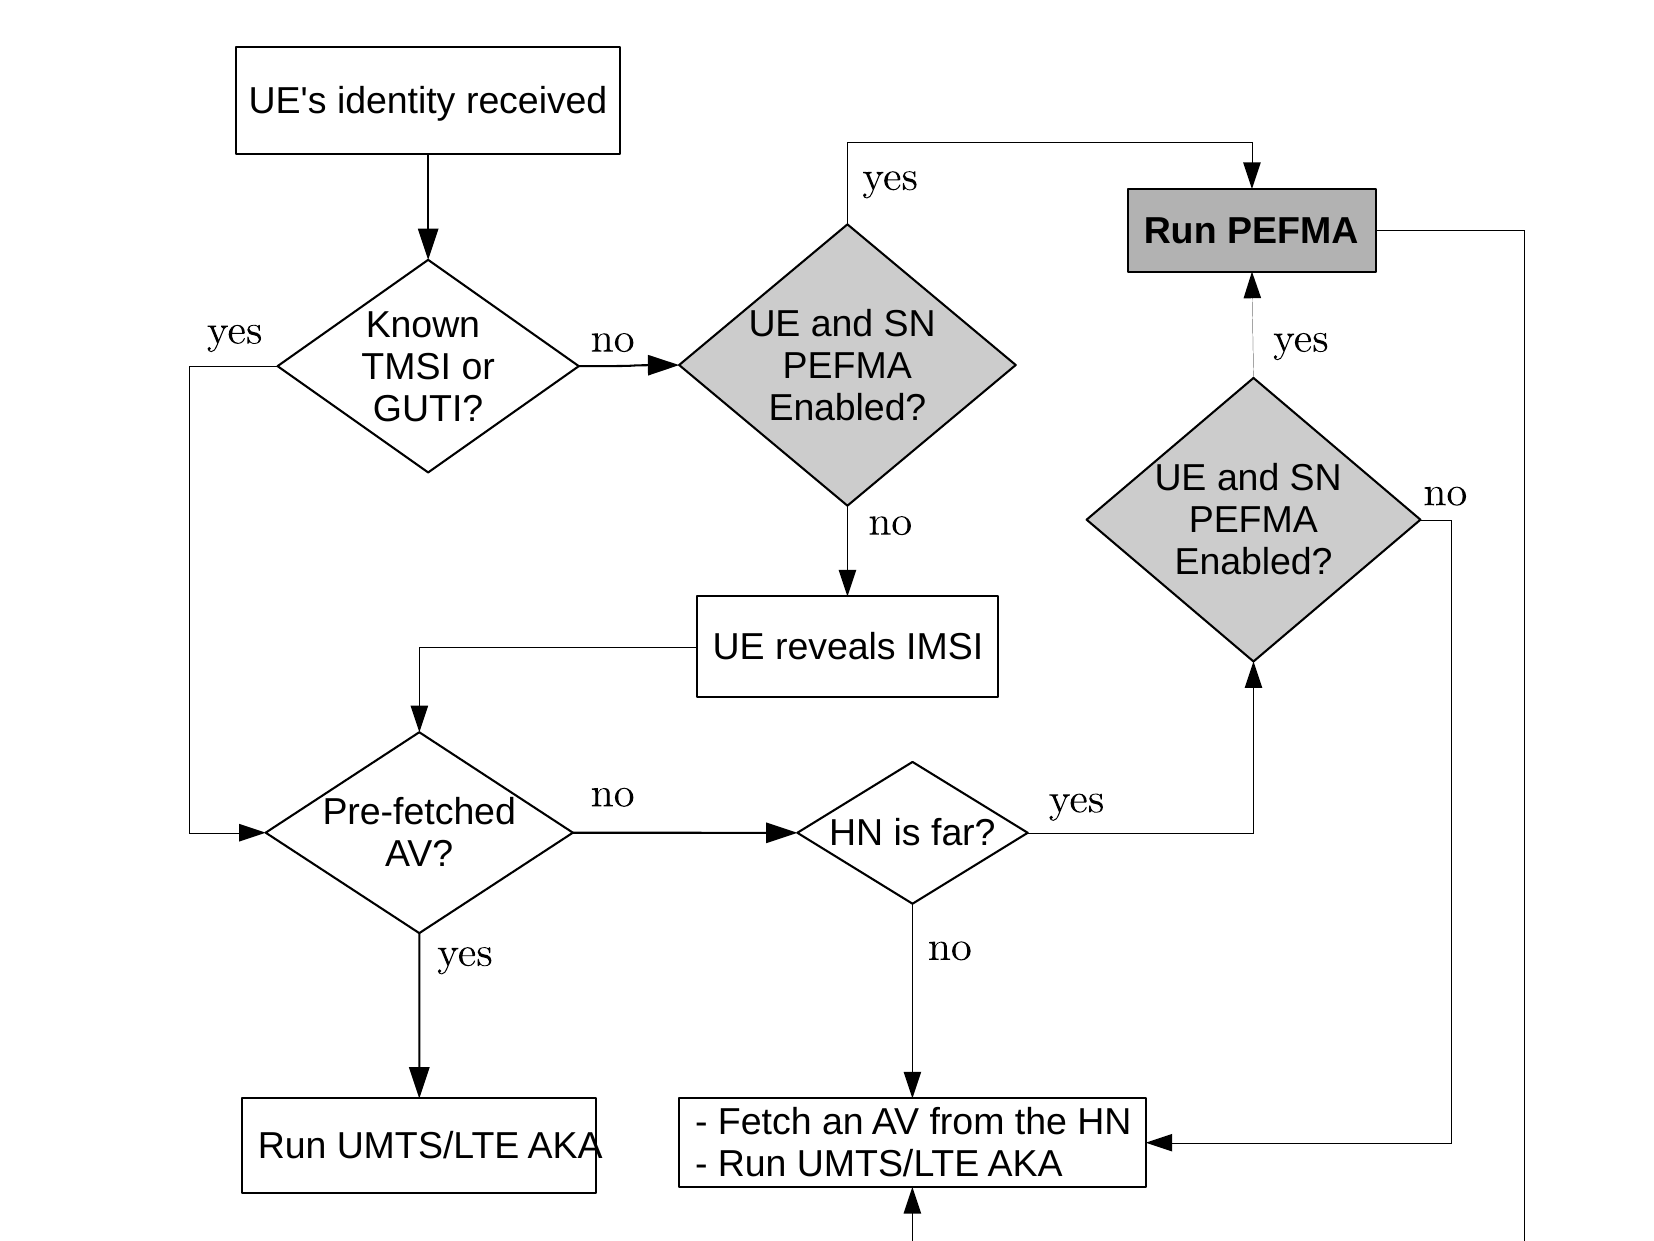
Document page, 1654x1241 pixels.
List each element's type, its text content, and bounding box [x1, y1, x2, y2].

text_box Run PEFMA [1127, 188, 1376, 272]
text_box UE and SN PEFMA Enabled? [1086, 378, 1421, 662]
text_box UE's identity received [236, 47, 621, 154]
text_box UE reveals IMSI [696, 596, 999, 697]
text_box [590, 787, 635, 807]
text_box [927, 941, 972, 961]
text_box Known TMSI or GUTI? [277, 260, 578, 473]
text_box Pre-fetched AV? [266, 732, 573, 934]
text_box [868, 516, 913, 536]
text_box Run UMTS/LTE AKA [242, 1098, 597, 1193]
text_box [1423, 486, 1468, 506]
text_box [206, 324, 263, 353]
text_box UE and SN PEFMA Enabled? [679, 224, 1016, 506]
text_box [437, 947, 493, 975]
text_box - Fetch an AV from the HN - Run UMTS/LTE AKA [679, 1098, 1146, 1188]
text_box [590, 333, 635, 353]
text_box HN is far? [797, 761, 1028, 904]
text_box [862, 171, 918, 199]
text_box [1048, 793, 1105, 821]
text_box [1272, 332, 1329, 361]
